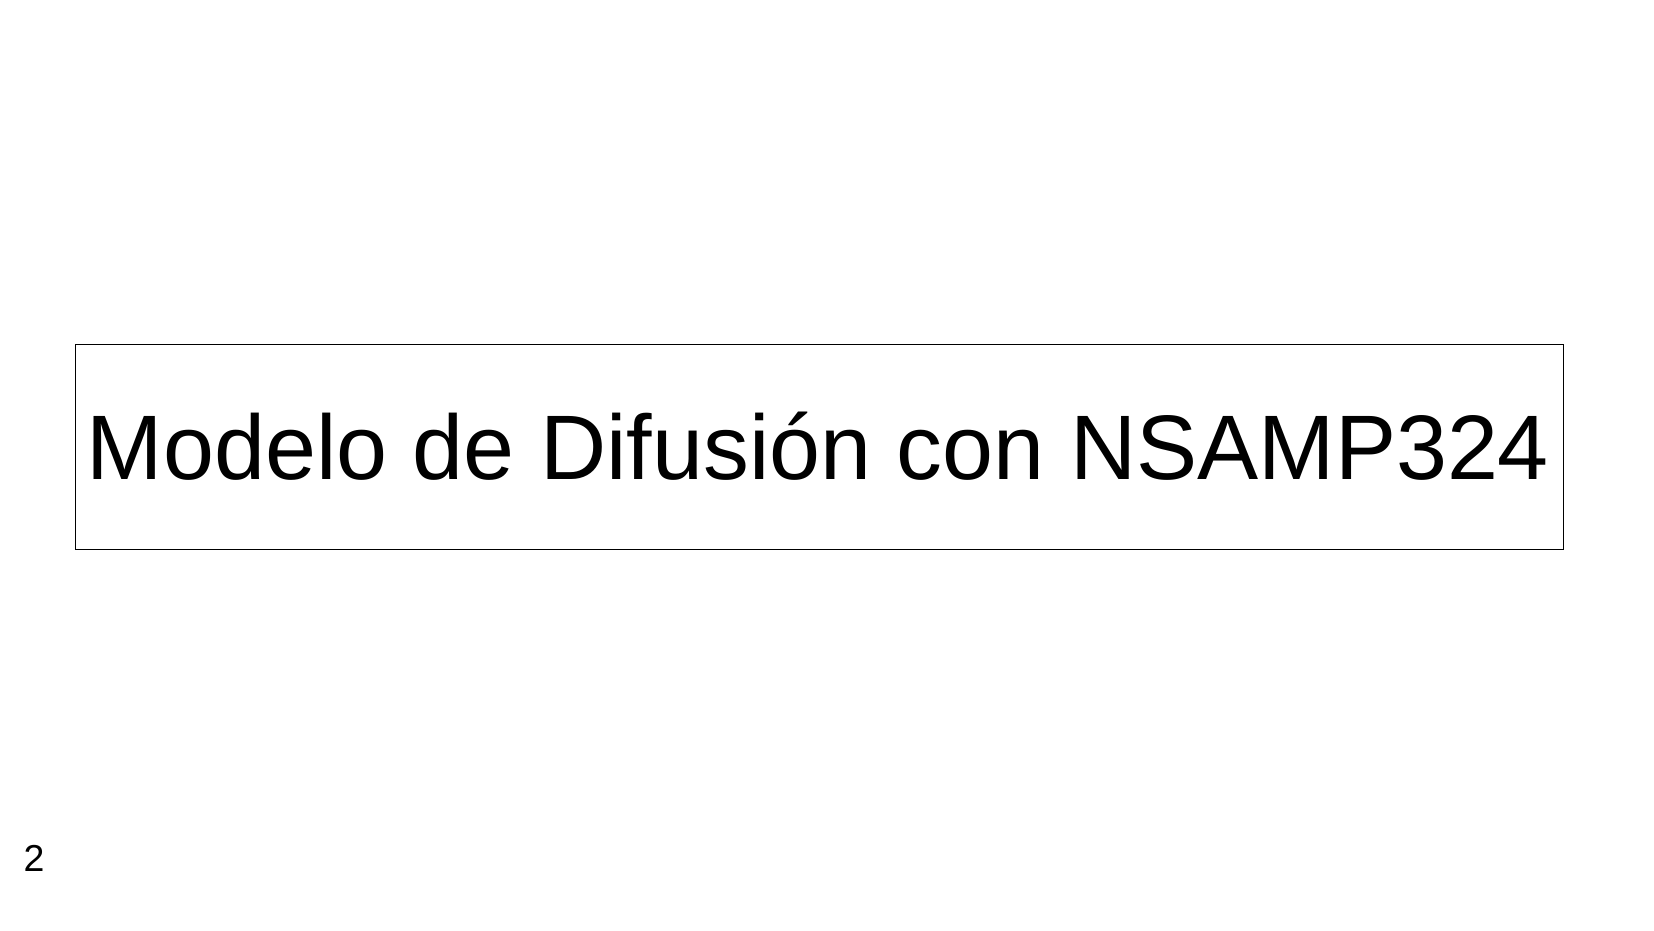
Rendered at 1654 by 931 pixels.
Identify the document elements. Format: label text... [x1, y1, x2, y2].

title Modelo de Difusión con NSAMP324 [75, 344, 1564, 550]
text_box <number> [8, 829, 638, 901]
